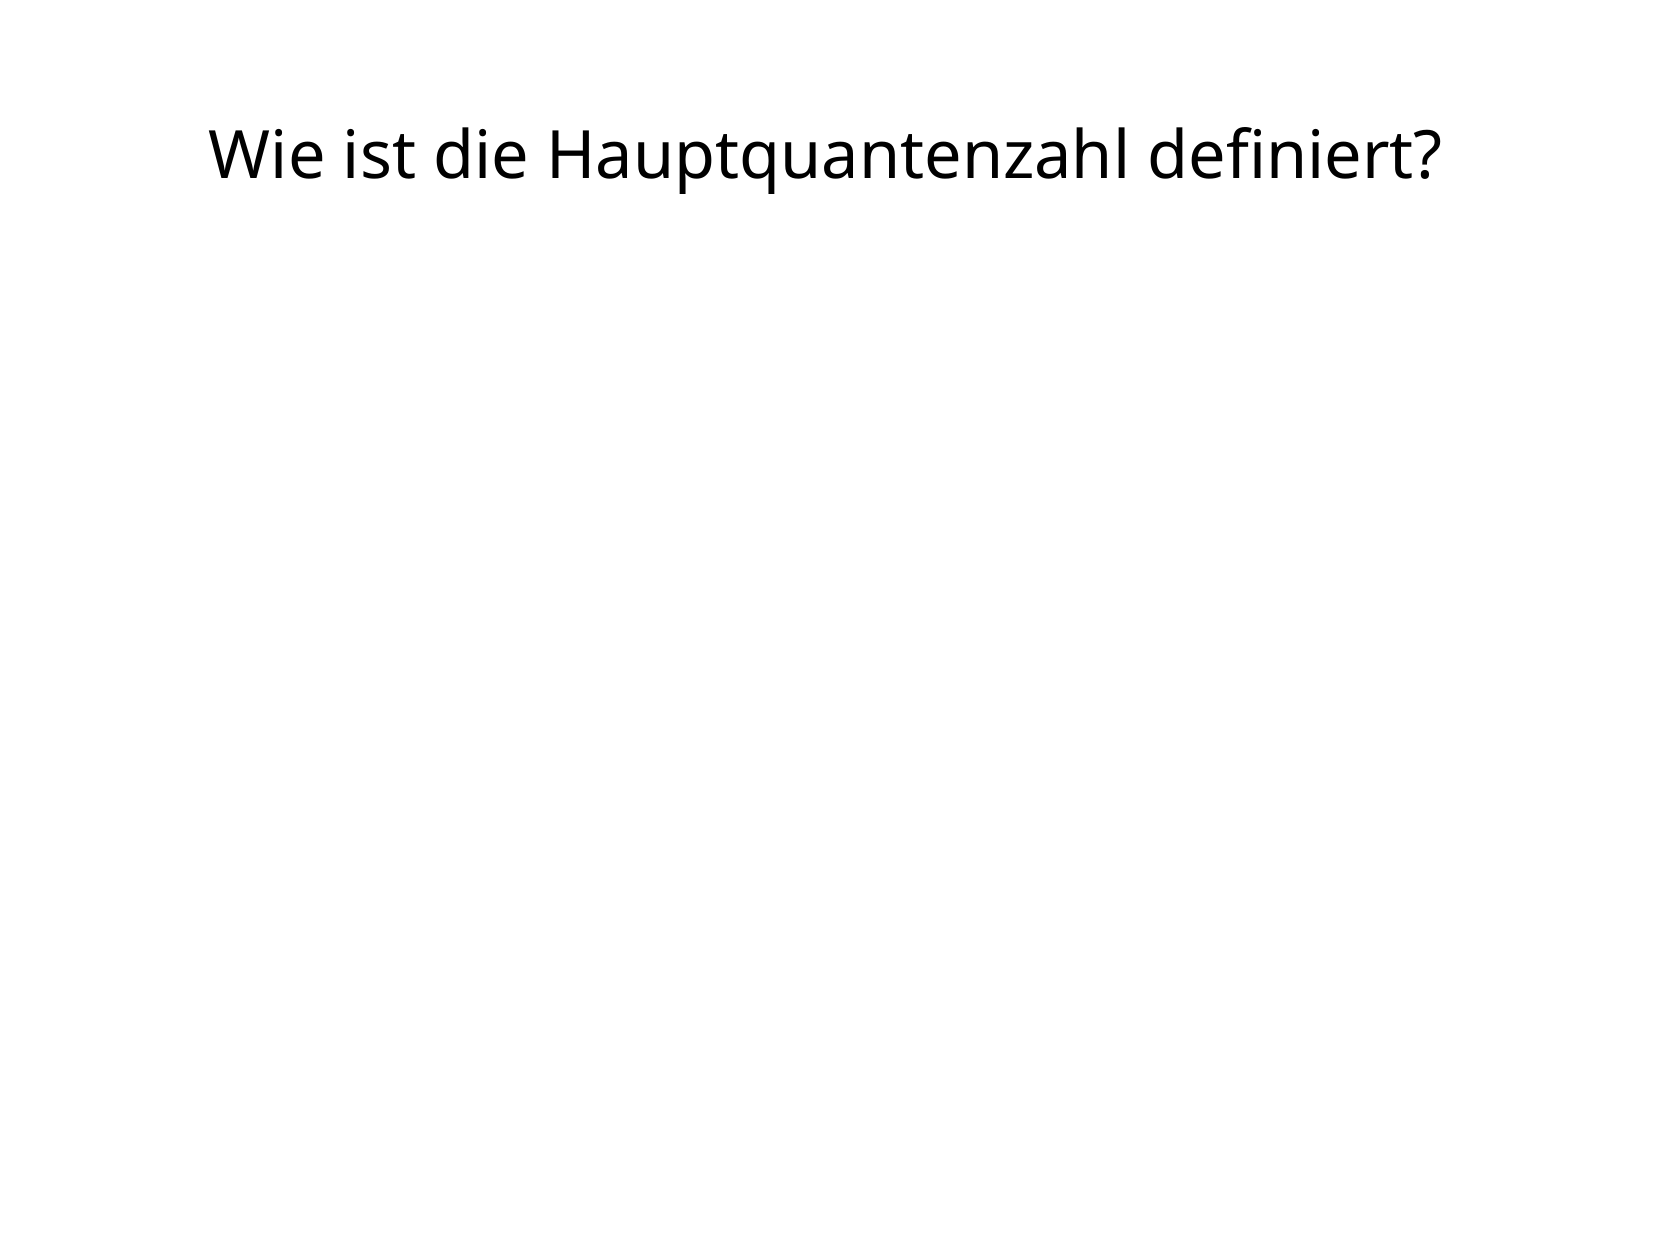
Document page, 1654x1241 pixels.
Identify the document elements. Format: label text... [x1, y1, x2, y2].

title Wie ist die Hauptquantenzahl definiert? [82, 49, 1571, 257]
